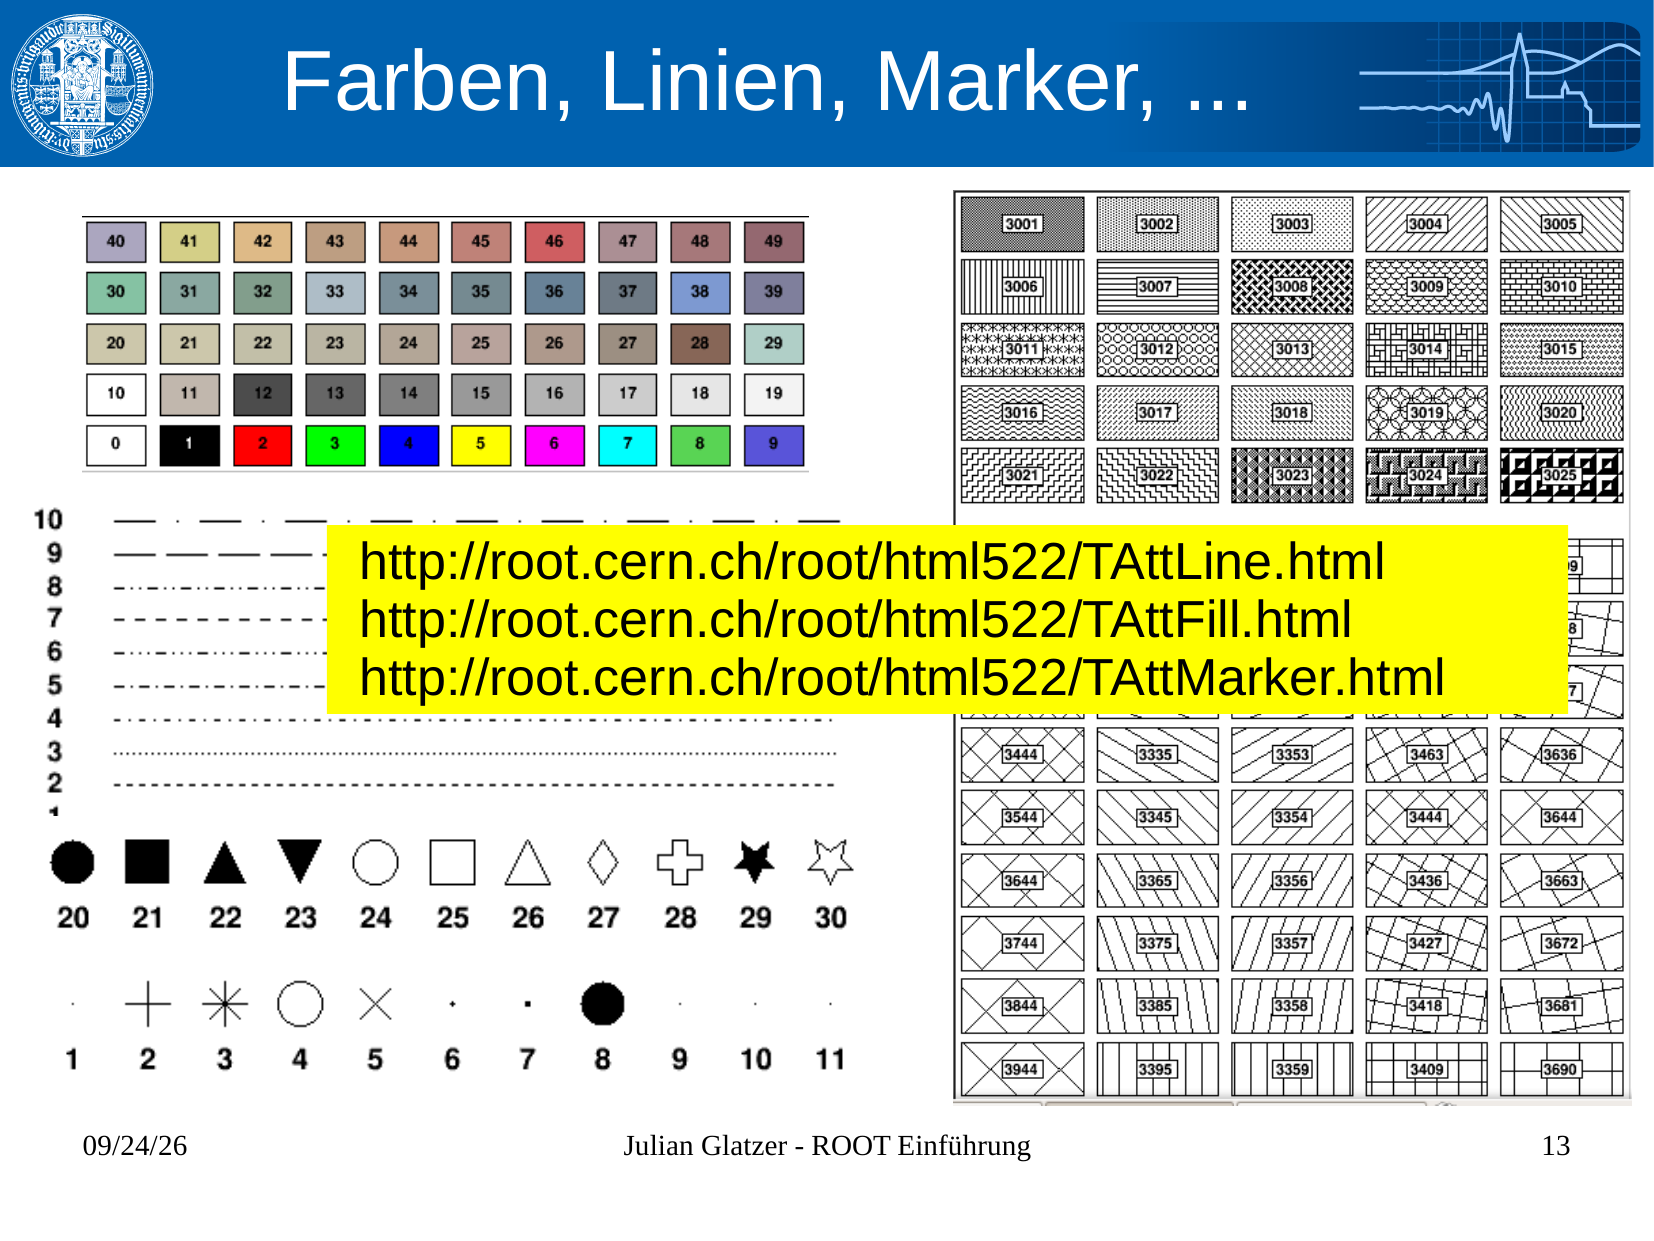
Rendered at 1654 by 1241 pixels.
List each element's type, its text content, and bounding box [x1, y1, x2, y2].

picture [27, 500, 863, 1088]
picture [953, 190, 1632, 1106]
text_box http://root.cern.ch/root/html522/TAttLine.html http://root.cern.ch/root/html522/TAttFill.html http://root.cern.ch/root/html522/TAttMarker.html [326, 525, 1463, 714]
title Farben, Linien, Marker, ... [187, 11, 1351, 151]
picture [82, 216, 809, 474]
picture [0, 0, 1654, 167]
